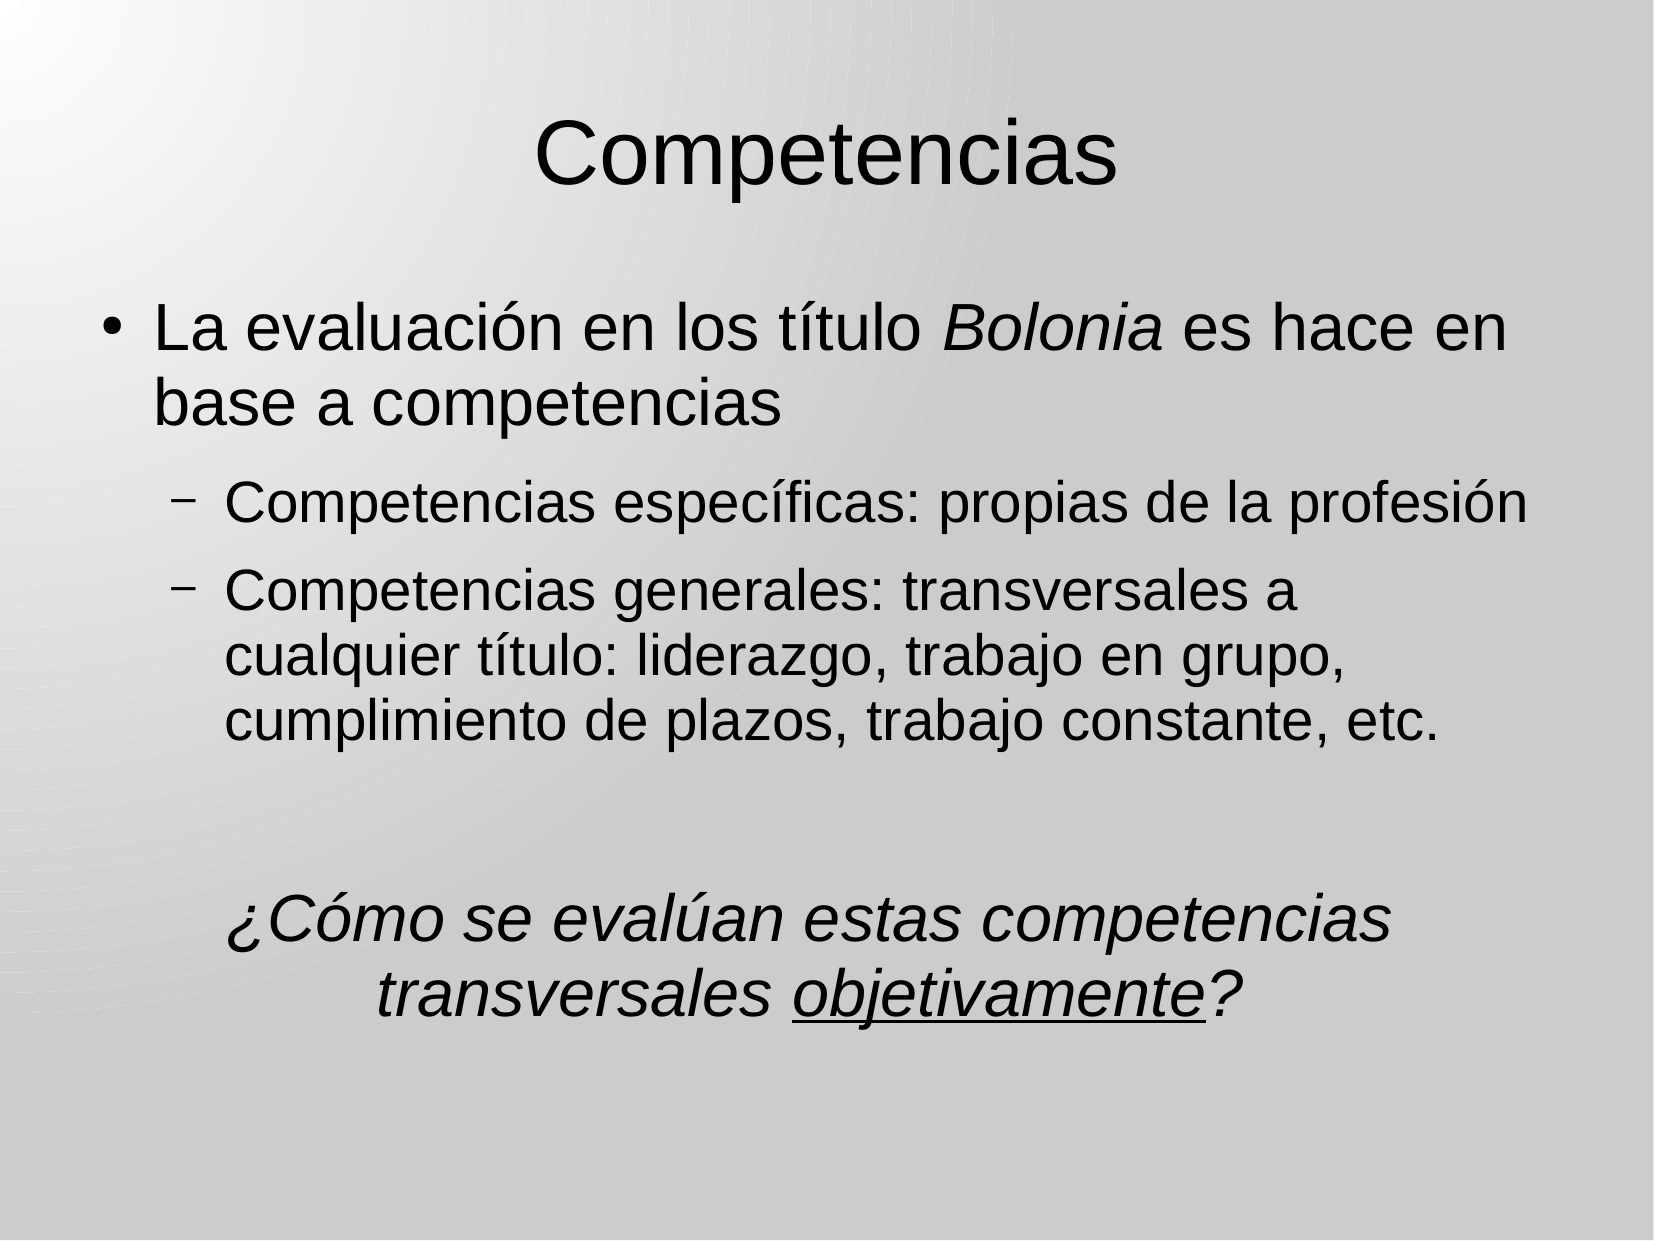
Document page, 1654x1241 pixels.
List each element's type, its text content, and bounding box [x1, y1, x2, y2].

list La evaluación en los título Bolonia es hace en base a competencias Competencias específicas: propias de la profesión Competencias generales: transversales a cualquier título: liderazgo, trabajo en grupo, cumplimiento de plazos, trabajo constante, etc. ¿Cómo se evalúan estas competencias transversales objetivamente? [82, 290, 1538, 1109]
title Competencias [82, 49, 1571, 257]
